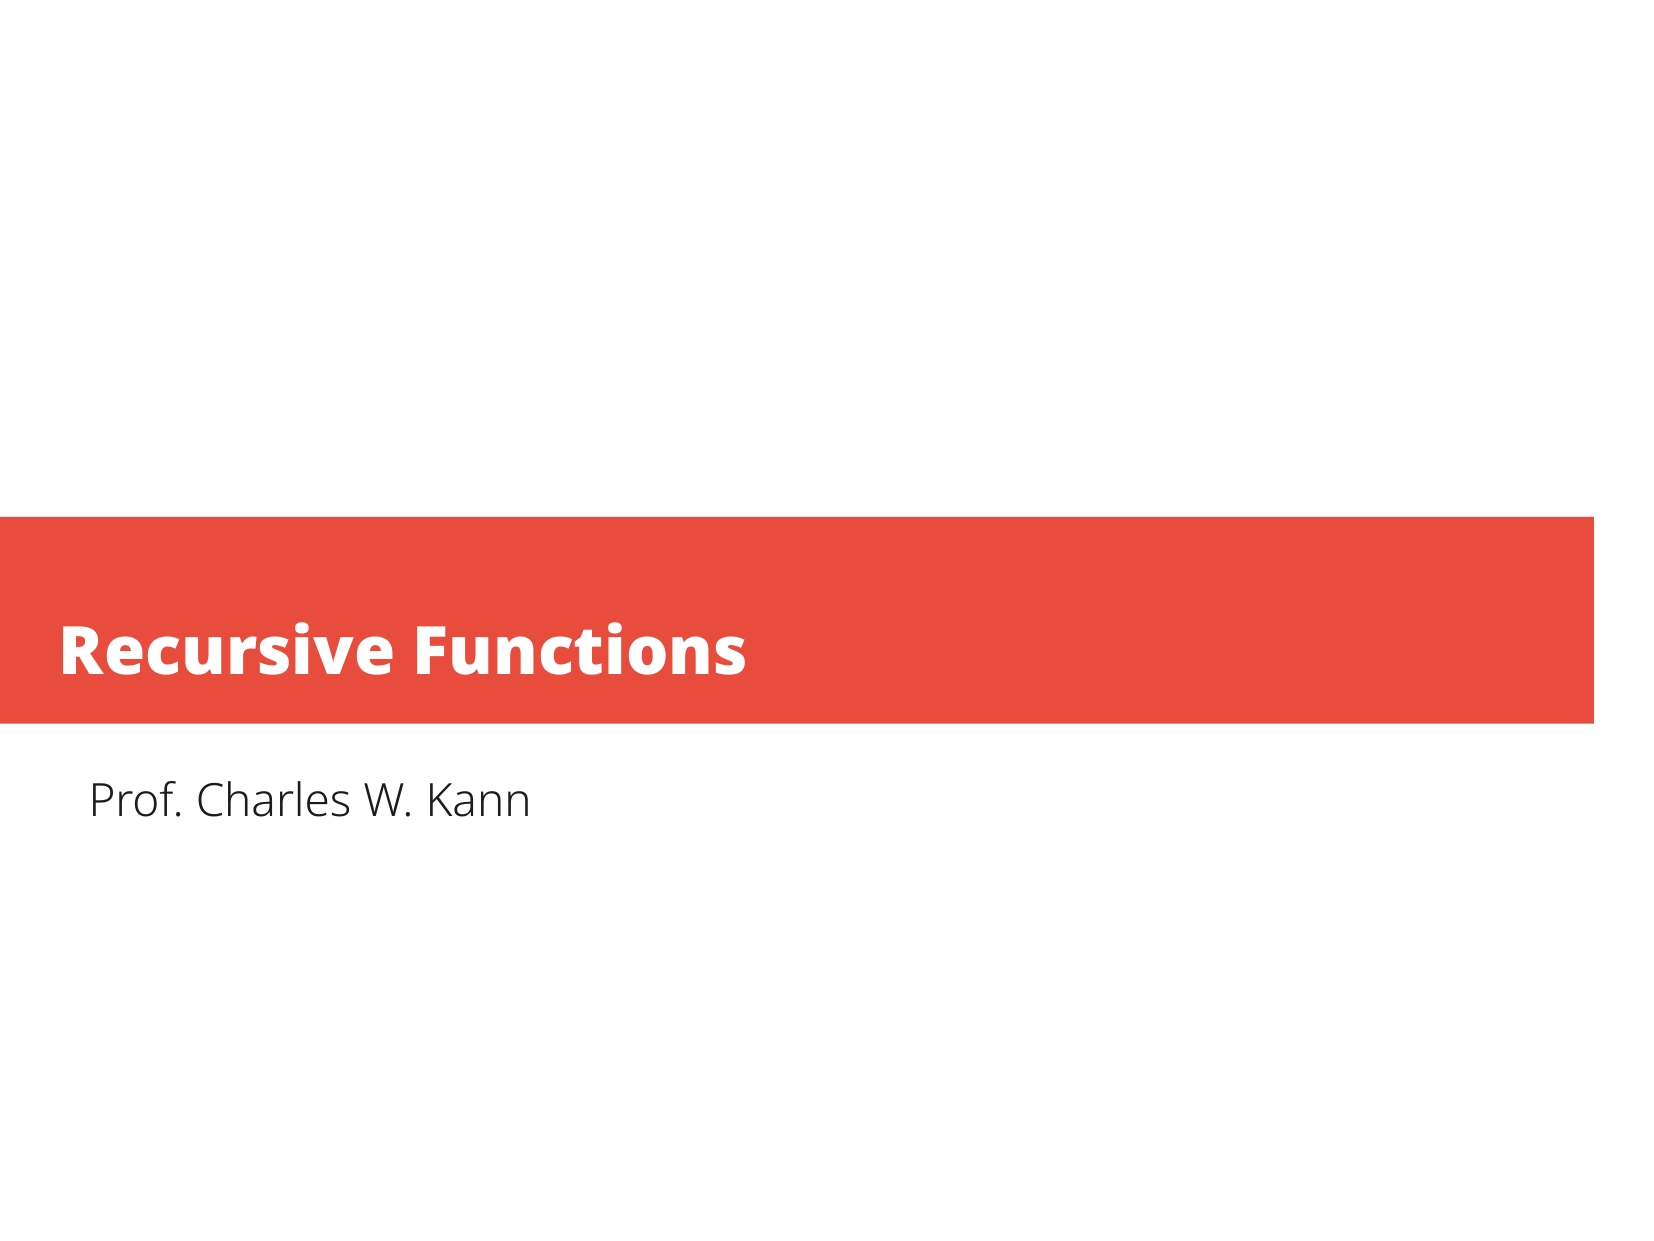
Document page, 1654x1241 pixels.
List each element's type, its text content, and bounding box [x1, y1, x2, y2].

title Recursive Functions [58, 546, 1594, 695]
subtitle Prof. Charles W. Kann [88, 767, 1594, 1182]
